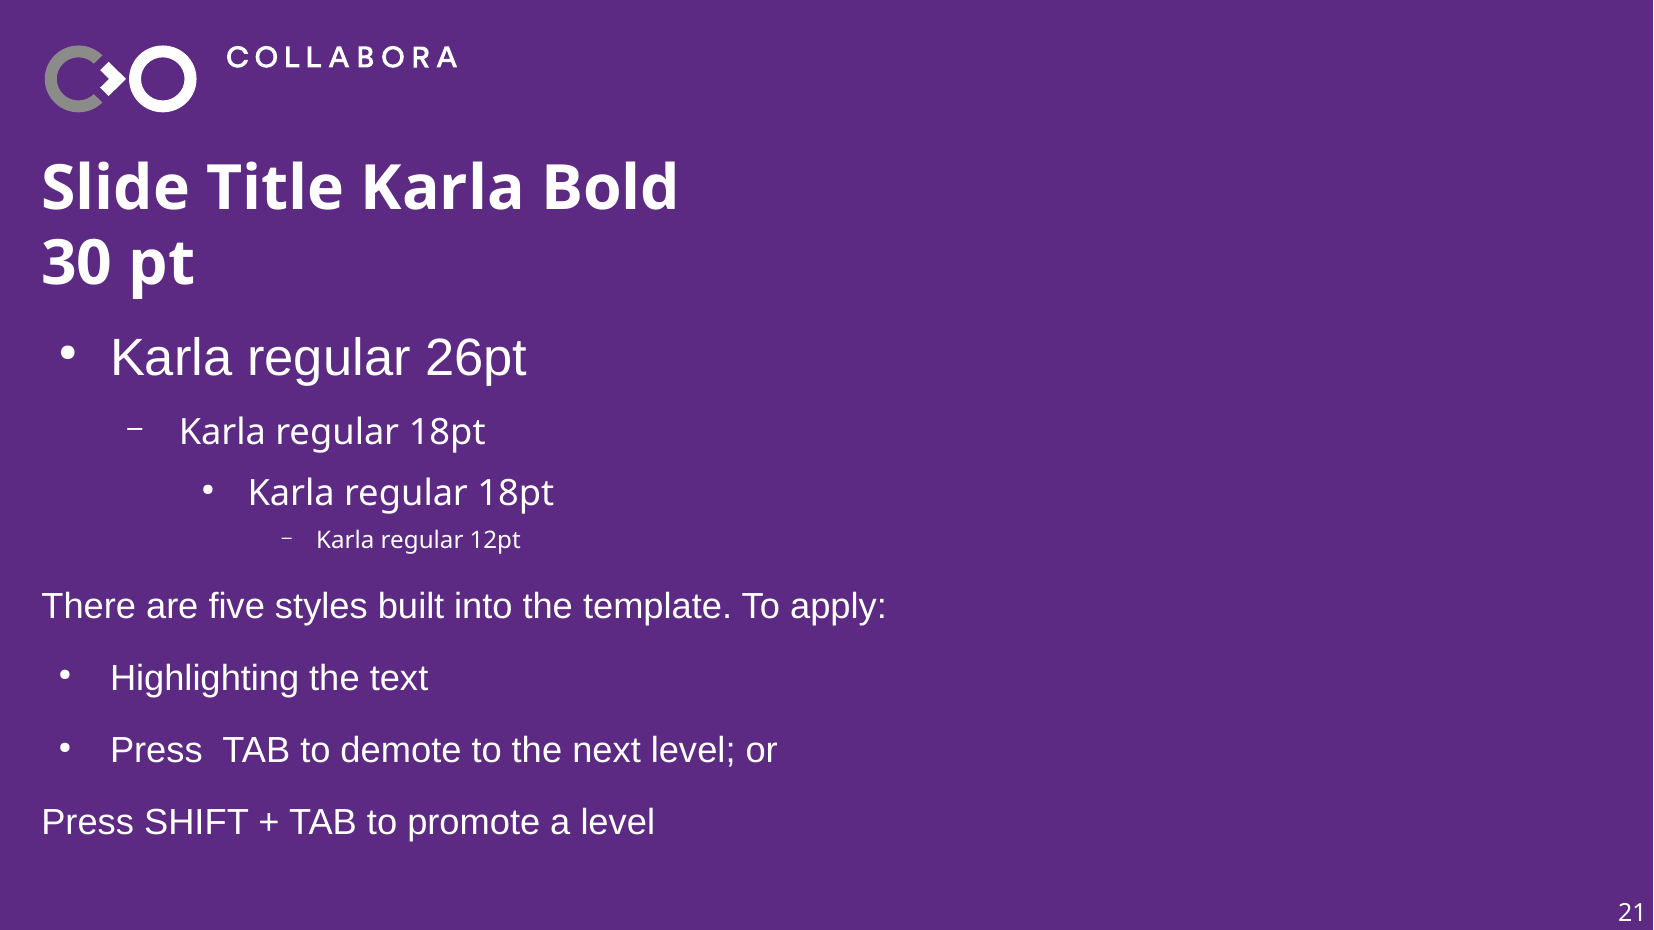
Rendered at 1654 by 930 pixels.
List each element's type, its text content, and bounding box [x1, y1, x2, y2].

title Slide Title Karla Bold 30 pt [41, 146, 1614, 311]
list Karla regular 26pt Karla regular 18pt Karla regular 18pt Karla regular 12pt There are five styles built into the template. To apply: Highlighting the text Press TAB to demote to the next level; or Press SHIFT + TAB to promote a level [41, 322, 1614, 847]
